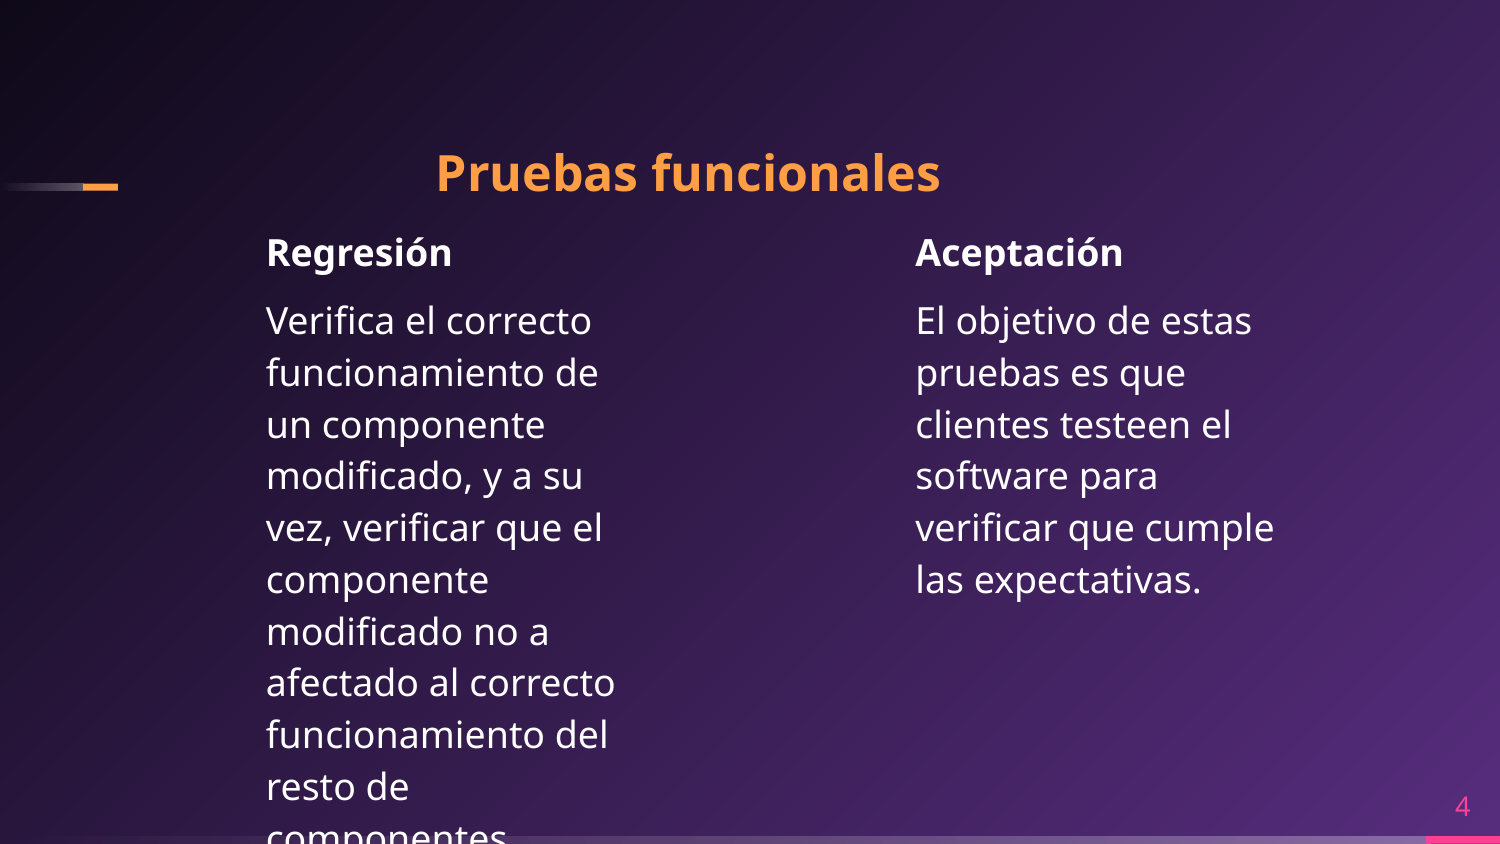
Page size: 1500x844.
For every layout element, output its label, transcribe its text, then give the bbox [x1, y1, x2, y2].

slide_number <número> [1426, 779, 1500, 837]
title Pruebas funcionales [140, 137, 1360, 203]
list Regresión Verifica el correcto funcionamiento de un componente modificado, y a su vez, verificar que el componente modificado no a afectado al correcto funcionamiento del resto de componentes [265, 222, 646, 783]
list Aceptación El objetivo de estas pruebas es que clientes testeen el software para verificar que cumple las expectativas. [915, 222, 1296, 783]
